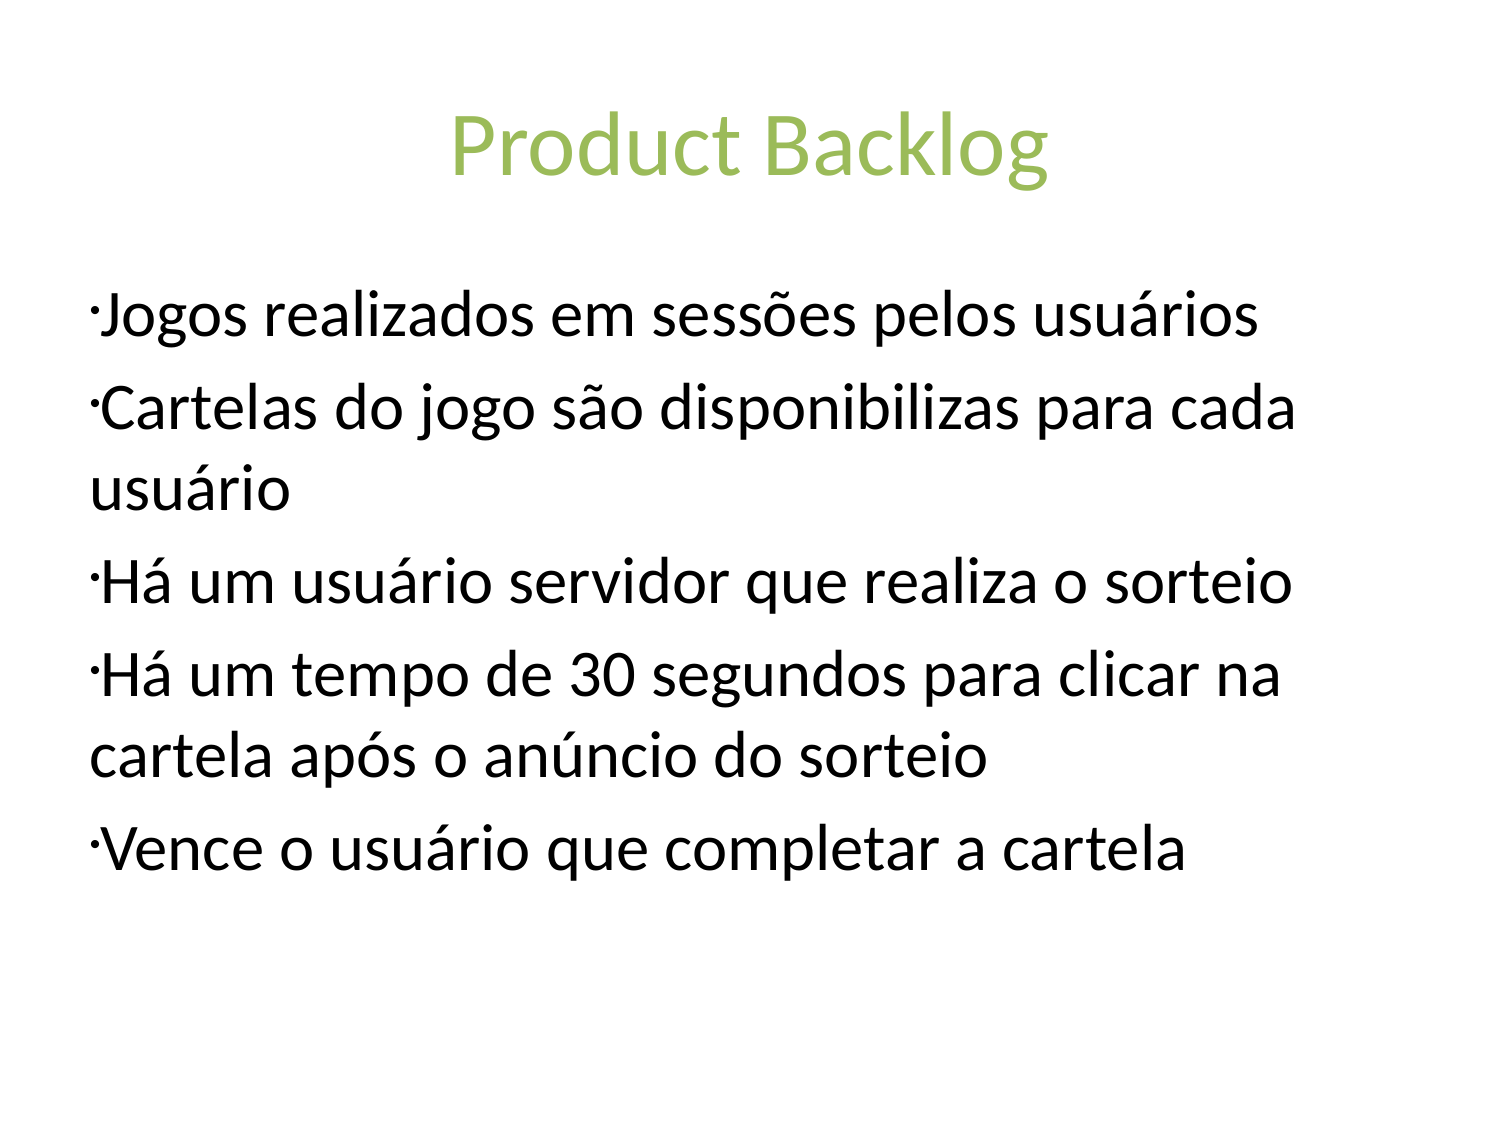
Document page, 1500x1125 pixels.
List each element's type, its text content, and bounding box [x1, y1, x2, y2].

list Jogos realizados em sessões pelos usuários Cartelas do jogo são disponibilizas para cada usuário Há um usuário servidor que realiza o sorteio Há um tempo de 30 segundos para clicar na cartela após o anúncio do sorteio Vence o usuário que completar a cartela [75, 262, 1425, 1005]
title Product Backlog [75, 45, 1425, 233]
